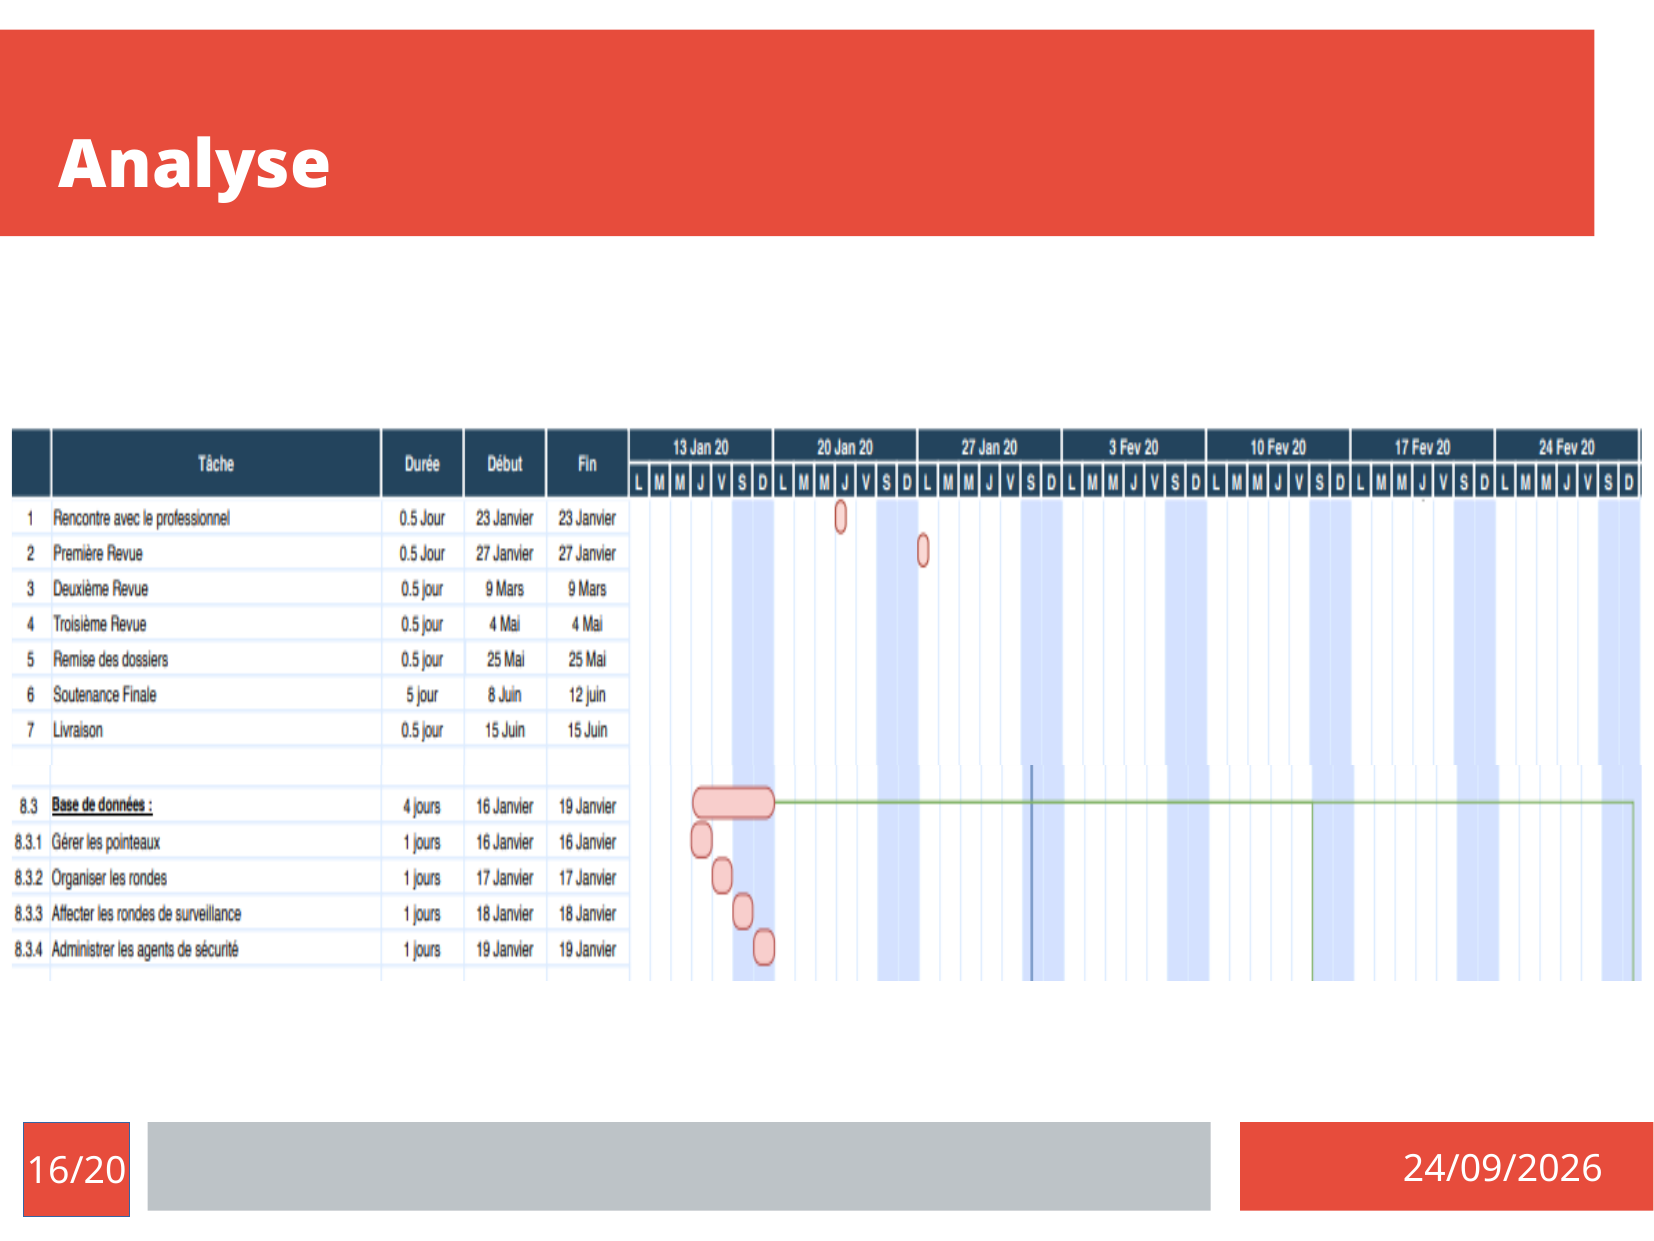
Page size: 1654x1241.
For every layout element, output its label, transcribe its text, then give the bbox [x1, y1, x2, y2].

title Analyse [59, 59, 1595, 207]
text_box 27/01/2020 [1388, 1133, 1634, 1196]
picture [11, 401, 1642, 981]
text_box <numéro>/20 [23, 1122, 130, 1217]
